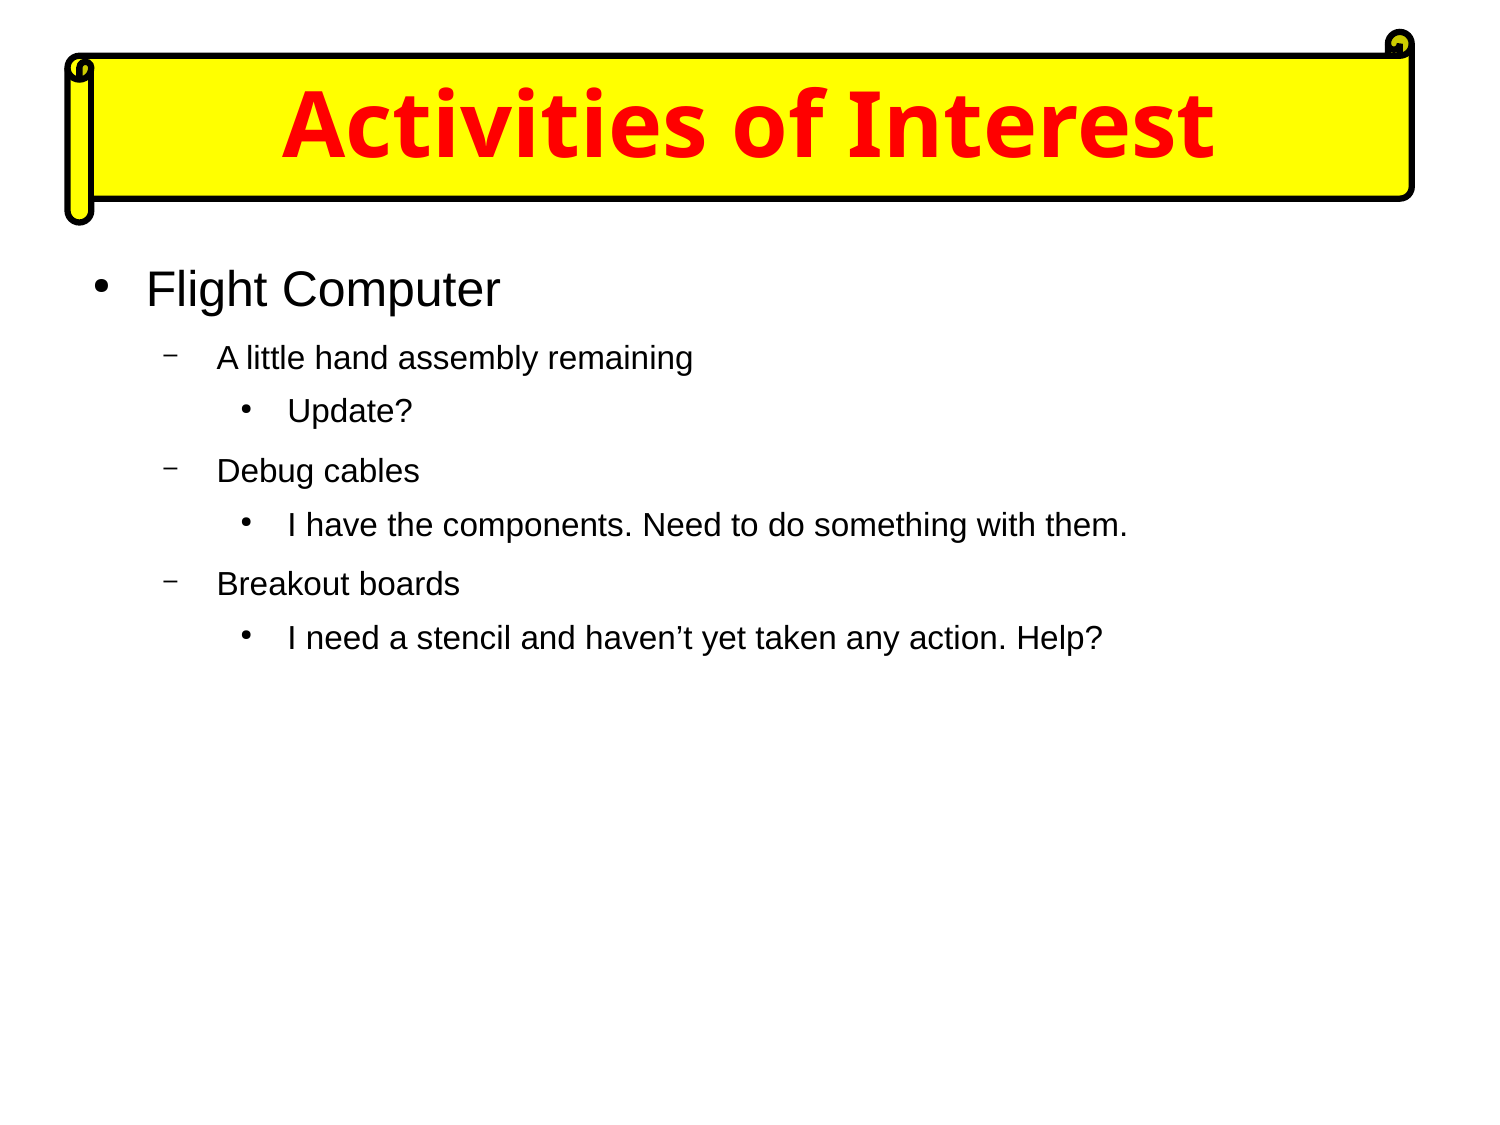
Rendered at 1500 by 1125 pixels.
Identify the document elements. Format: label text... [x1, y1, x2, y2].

list Flight Computer A little hand assembly remaining Update? Debug cables I have the components. Need to do something with them. Breakout boards I need a stencil and haven’t yet taken any action. Help? [75, 263, 1425, 916]
text_box [72, 31, 1412, 58]
text_box [67, 184, 1412, 223]
text_box Activities of Interest [0, 58, 1500, 184]
